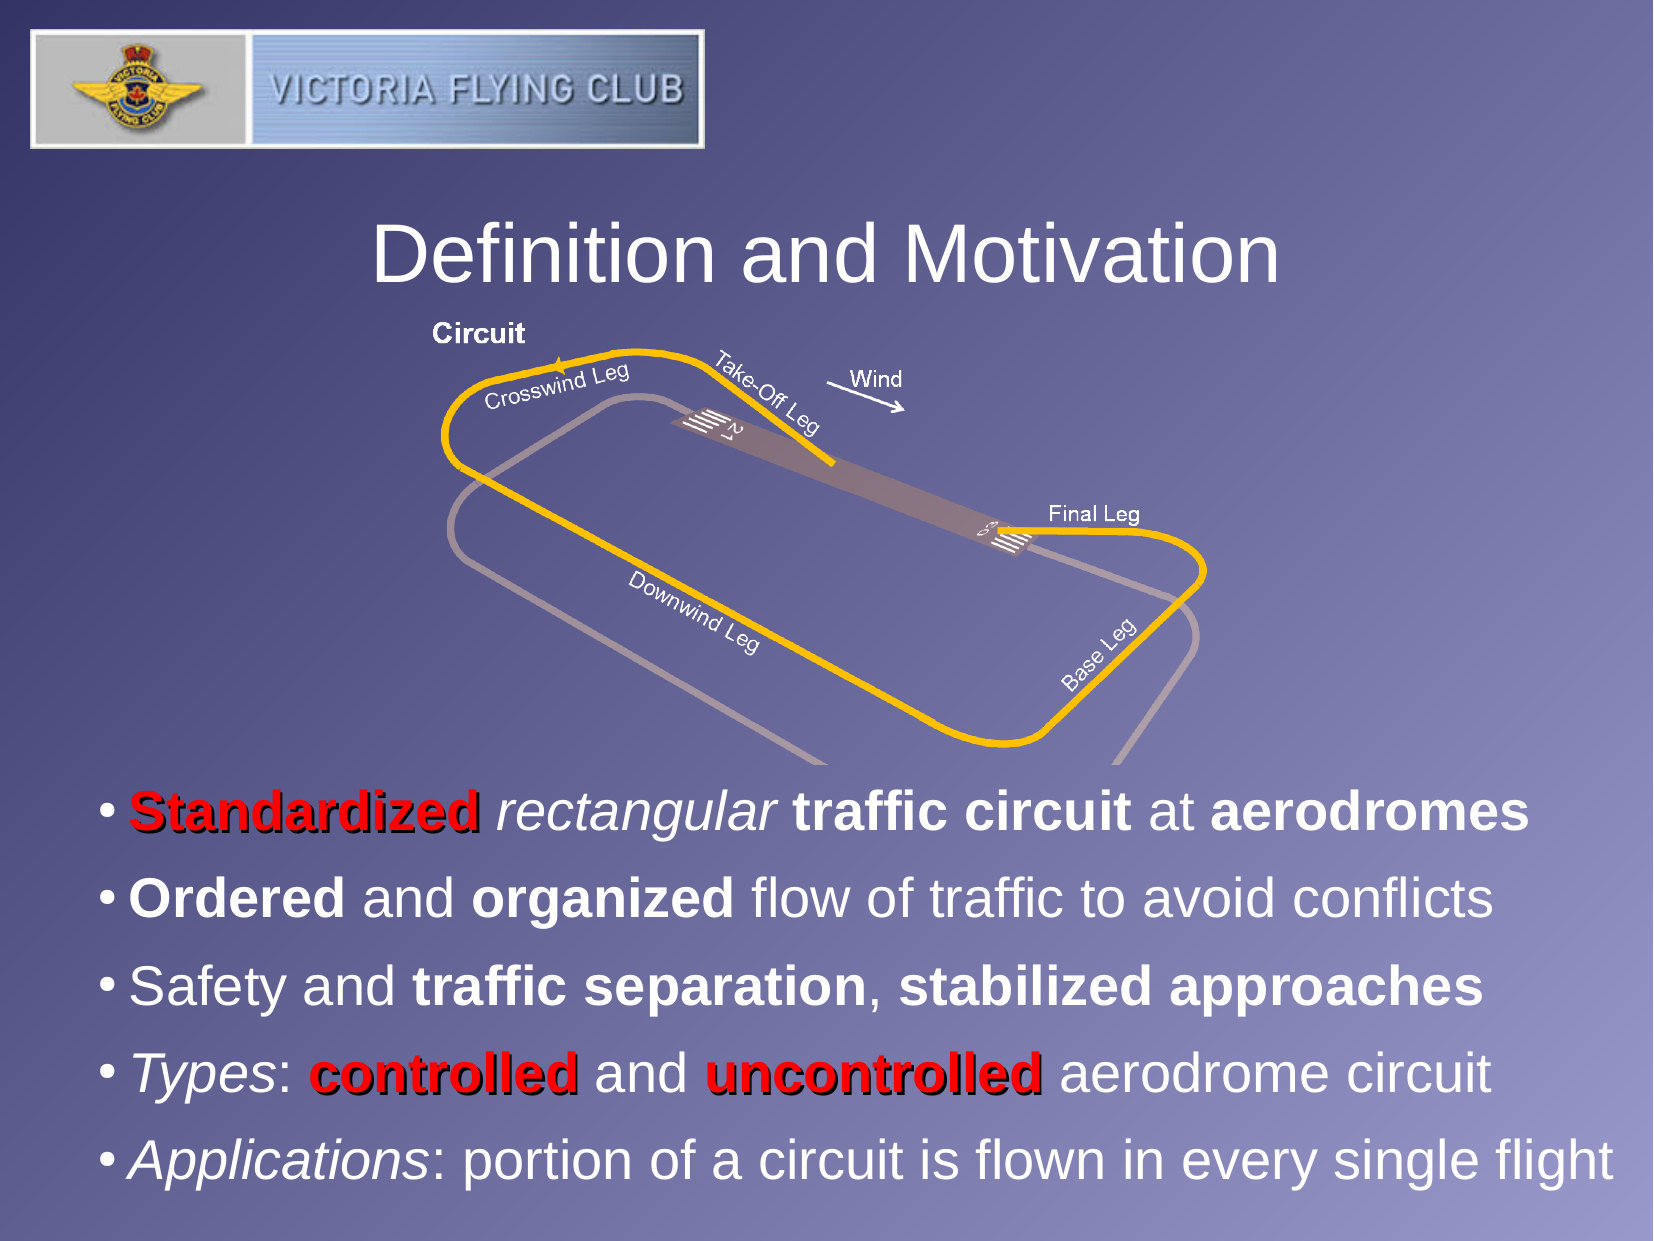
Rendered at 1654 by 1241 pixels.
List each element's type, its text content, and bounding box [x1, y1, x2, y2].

picture [426, 314, 1216, 766]
title Definition and Motivation [82, 150, 1571, 358]
picture [30, 29, 705, 149]
list Standardized rectangular traffic circuit at aerodromes Ordered and organized flow of traffic to avoid conflicts Safety and traffic separation, stabilized approaches Types: controlled and uncontrolled aerodrome circuit Applications: portion of a circuit is flown in every single flight [82, 780, 1621, 1201]
